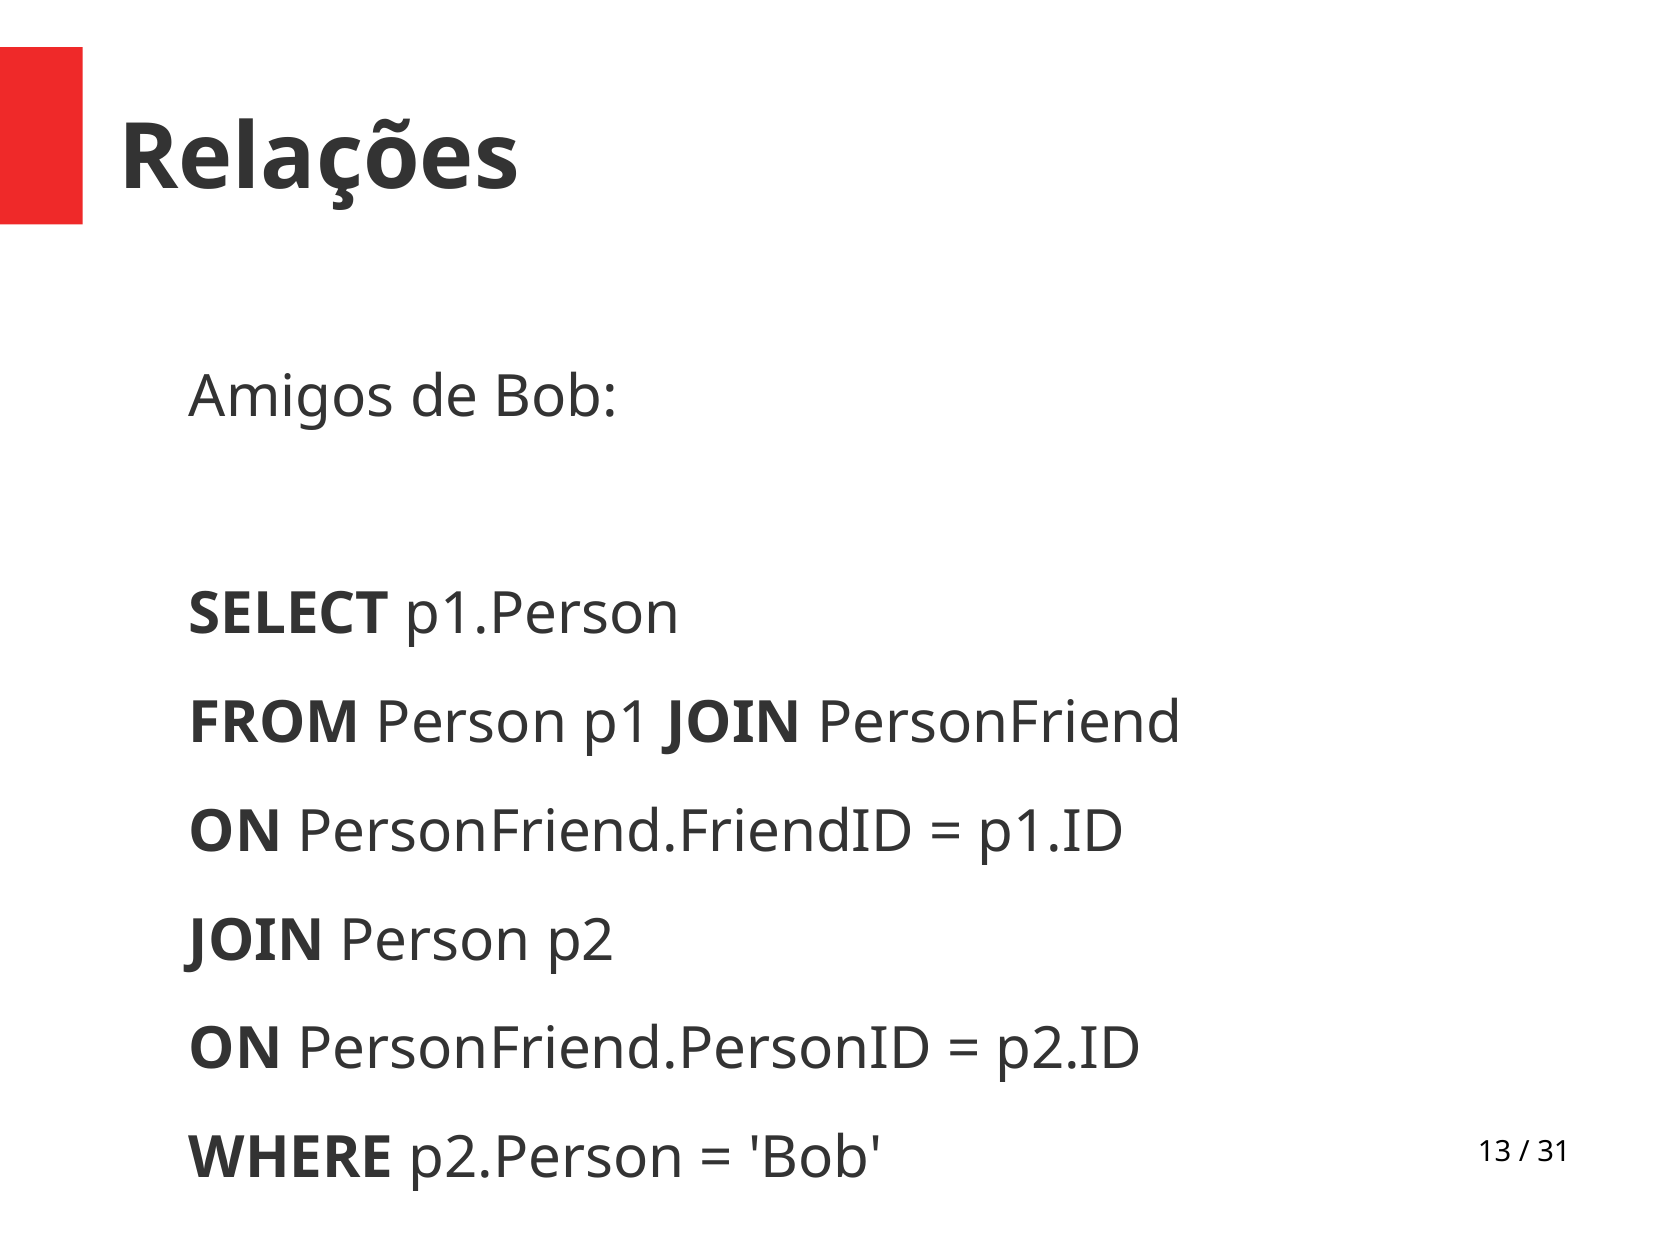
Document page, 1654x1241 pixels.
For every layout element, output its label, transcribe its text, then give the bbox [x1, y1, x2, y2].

title Relações [118, 49, 1571, 257]
list Amigos de Bob: SELECT p1.Person FROM Person p1 JOIN PersonFriend ON PersonFriend.FriendID = p1.ID JOIN Person p2 ON PersonFriend.PersonID = p2.ID WHERE p2.Person = 'Bob' [118, 354, 1536, 1074]
